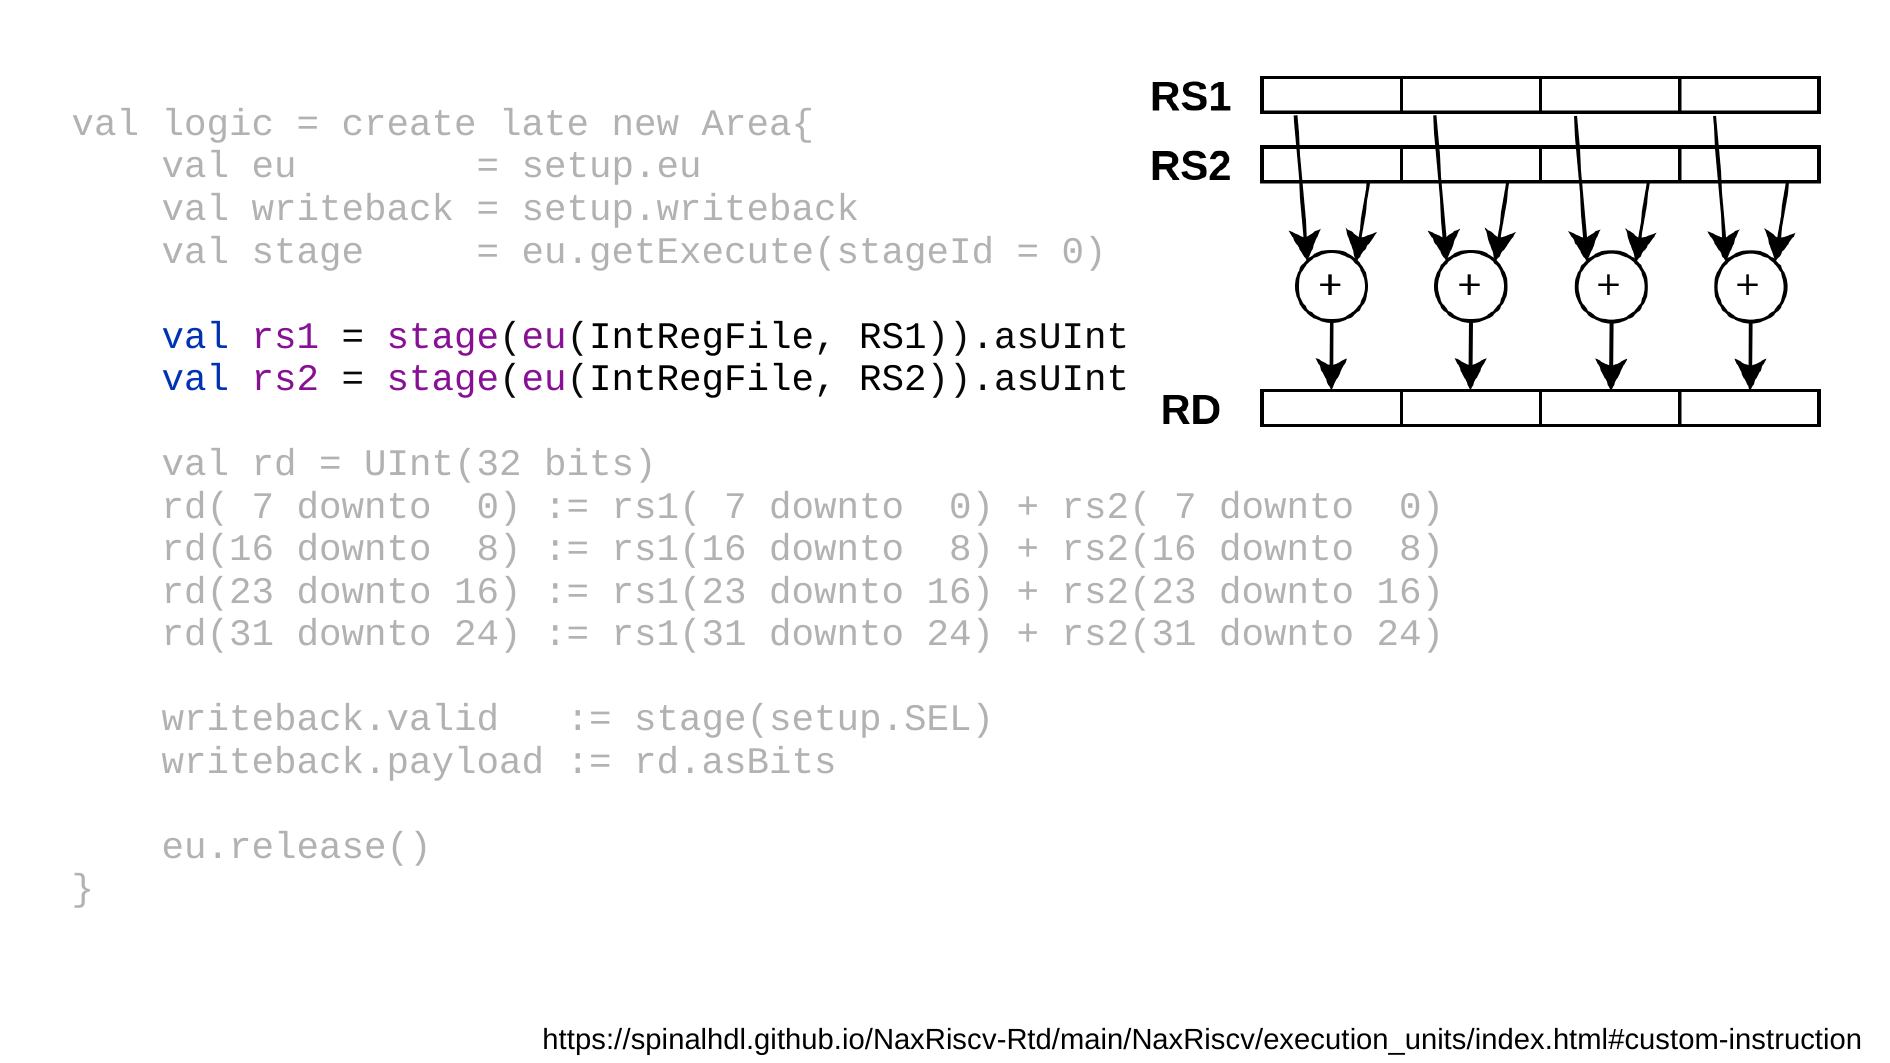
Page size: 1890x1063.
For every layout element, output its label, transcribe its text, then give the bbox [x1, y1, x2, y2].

picture [1086, 23, 1855, 479]
text_box val logic = create late new Area{ val eu = setup.eu val writeback = setup.writeback val stage = eu.getExecute(stageId = 0) val rs1 = stage(eu(IntRegFile, RS1)).asUInt val rs2 = stage(eu(IntRegFile, RS2)).asUInt val rd = UInt(32 bits) rd( 7 downto 0) := rs1( 7 downto 0) + rs2( 7 downto 0) rd(16 downto 8) := rs1(16 downto 8) + rs2(16 downto 8) rd(23 downto 16) := rs1(23 downto 16) + rs2(23 downto 16) rd(31 downto 24) := rs1(31 downto 24) + rs2(31 downto 24) writeback.valid := stage(setup.SEL) writeback.payload := rd.asBits eu.release() } [11, 11, 1868, 1063]
text_box https://spinalhdl.github.io/NaxRiscv-Rtd/main/NaxRiscv/execution_units/index.html#custom-instruction [527, 1015, 1890, 1063]
